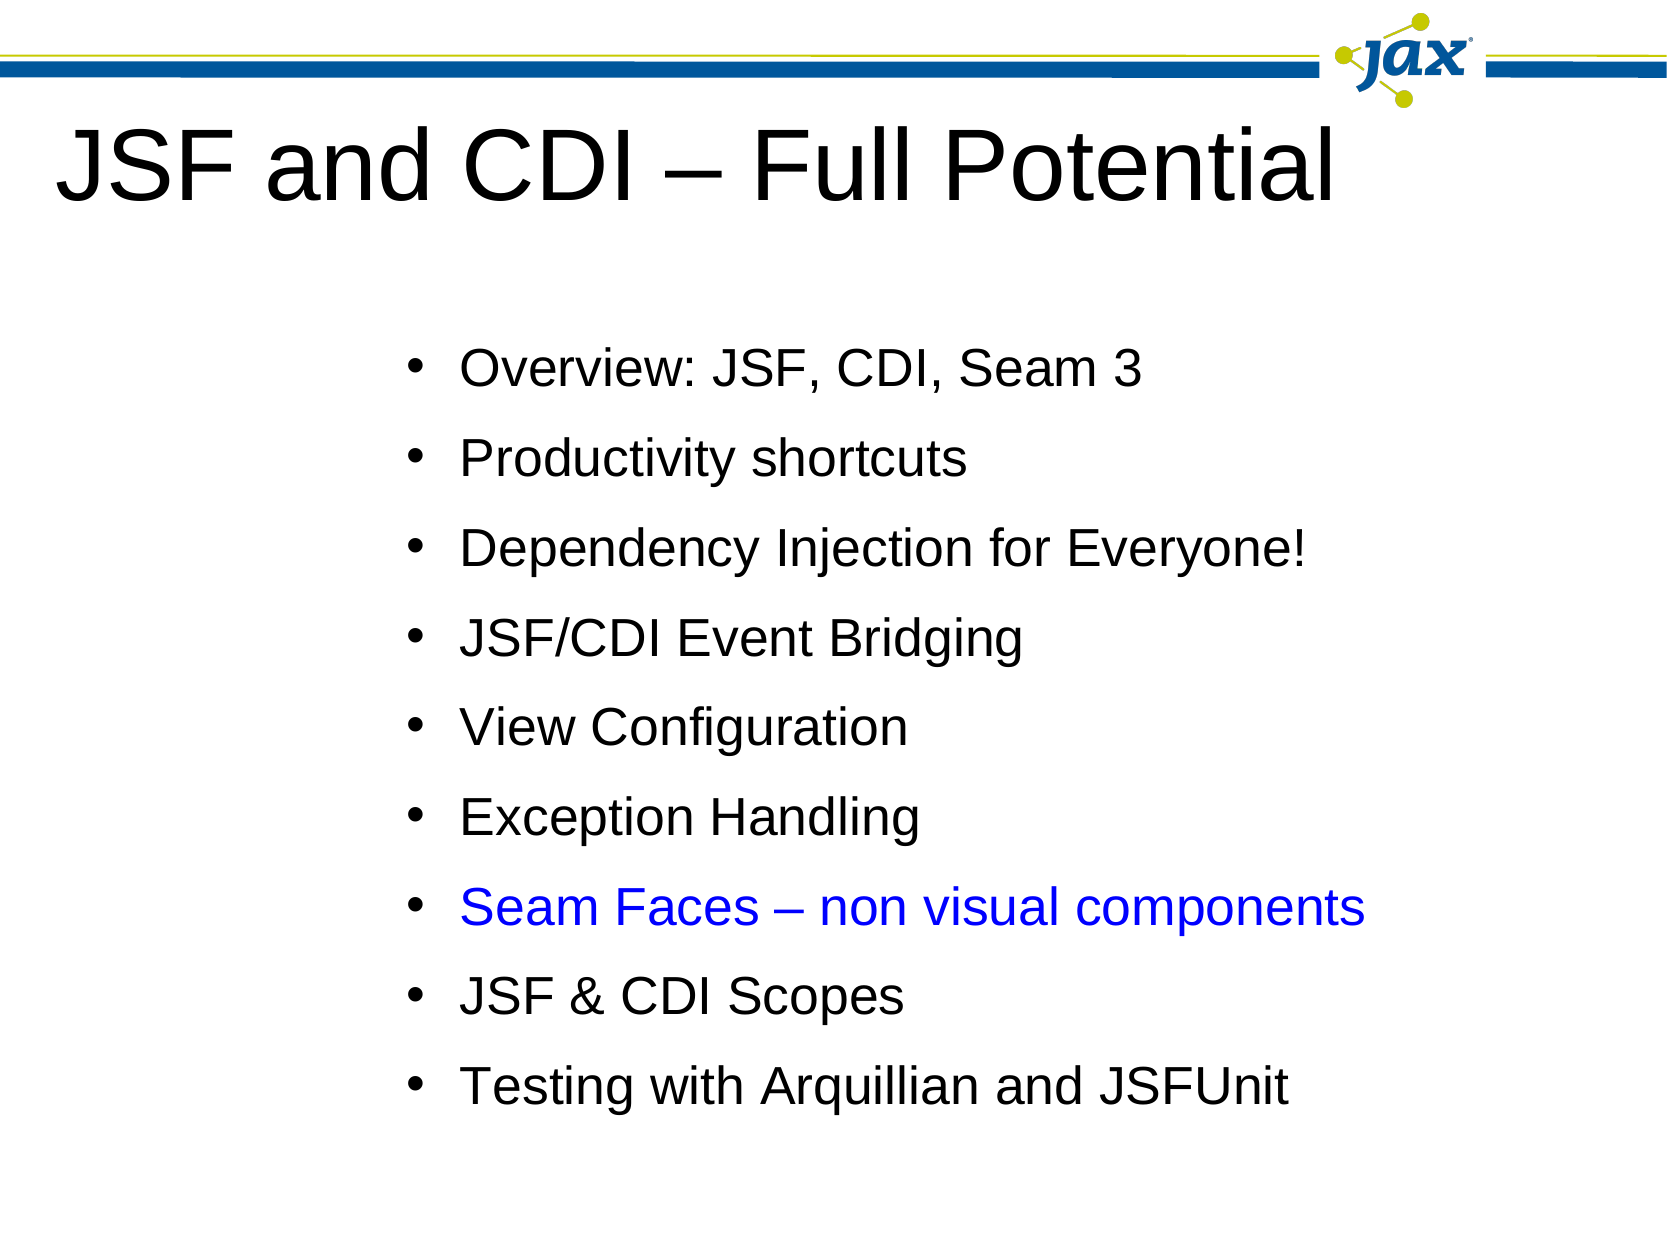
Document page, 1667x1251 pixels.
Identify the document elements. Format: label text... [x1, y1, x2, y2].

picture [1335, 13, 1473, 91]
list Overview: JSF, CDI, Seam 3 Productivity shortcuts Dependency Injection for Everyone! JSF/CDI Event Bridging View Configuration Exception Handling Seam Faces – non visual components JSF & CDI Scopes Testing with Arquillian and JSFUnit [37, 300, 1613, 1126]
title JSF and CDI – Full Potential [40, 91, 1627, 257]
